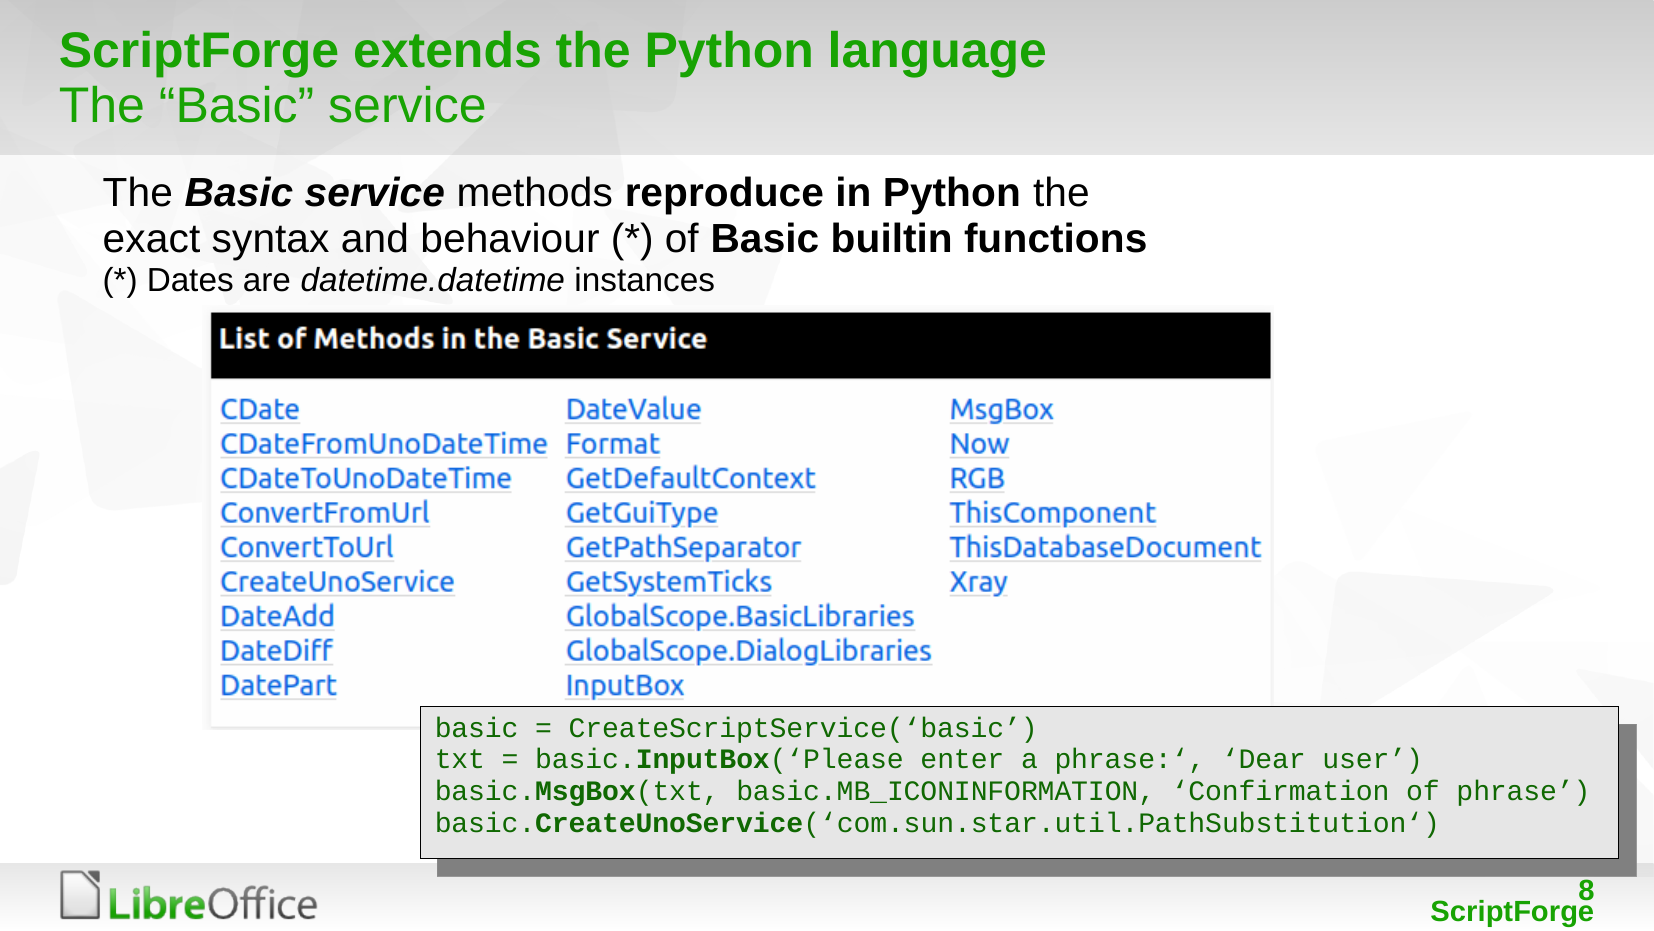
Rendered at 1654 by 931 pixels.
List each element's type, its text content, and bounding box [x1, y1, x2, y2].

picture [41, 851, 337, 931]
list The Basic service methods reproduce in Python the exact syntax and behaviour (*) of Basic builtin functions (*) Dates are datetime.datetime instances [59, 169, 1171, 345]
text_box basic = CreateScriptService(‘basic’) txt = basic.InputBox(‘Please enter a phrase:‘, ‘Dear user’) basic.MsgBox(txt, basic.MB_ICONINFORMATION, ‘Confirmation of phrase’) basic.CreateUnoService(‘com.sun.star.util.PathSubstitution‘) [420, 706, 1619, 859]
title ScriptForge extends the Python language The “Basic” service [59, 21, 1595, 134]
picture [0, 0, 1654, 877]
